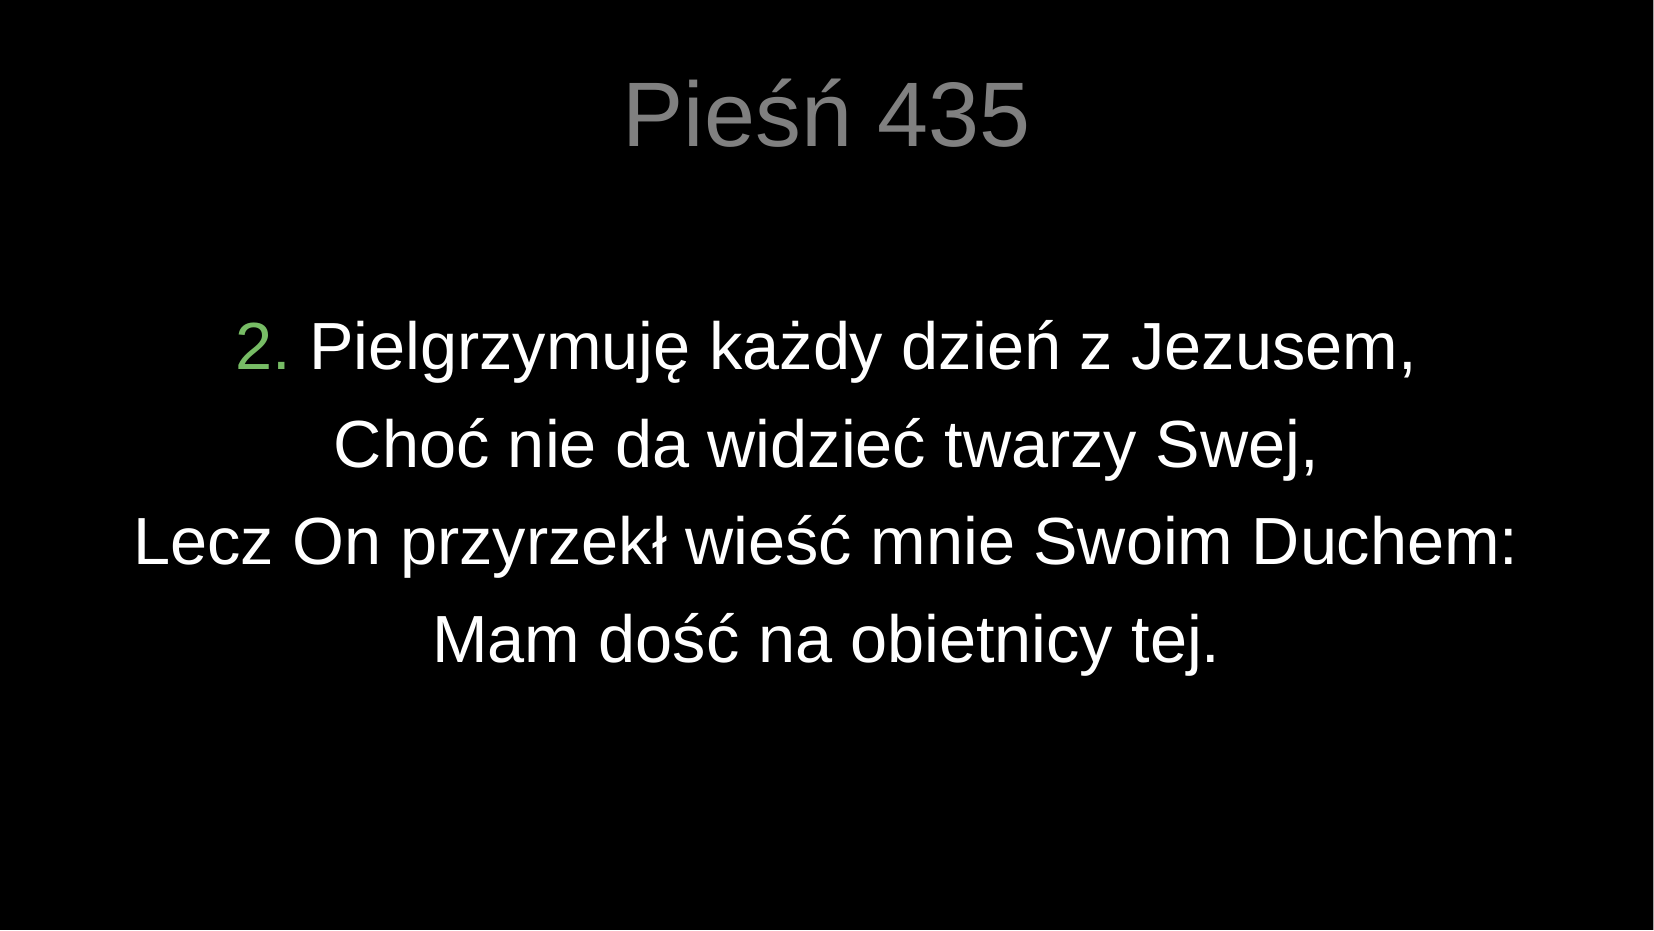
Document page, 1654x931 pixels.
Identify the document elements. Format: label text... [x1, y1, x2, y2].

subtitle 2. Pielgrzymuję każdy dzień z Jezusem, Choć nie da widzieć twarzy Swej, Lecz On przyrzekł wieść mnie Swoim Duchem: Mam dość na obietnicy tej. [82, 217, 1571, 757]
title Pieśń 435 [82, 37, 1571, 193]
